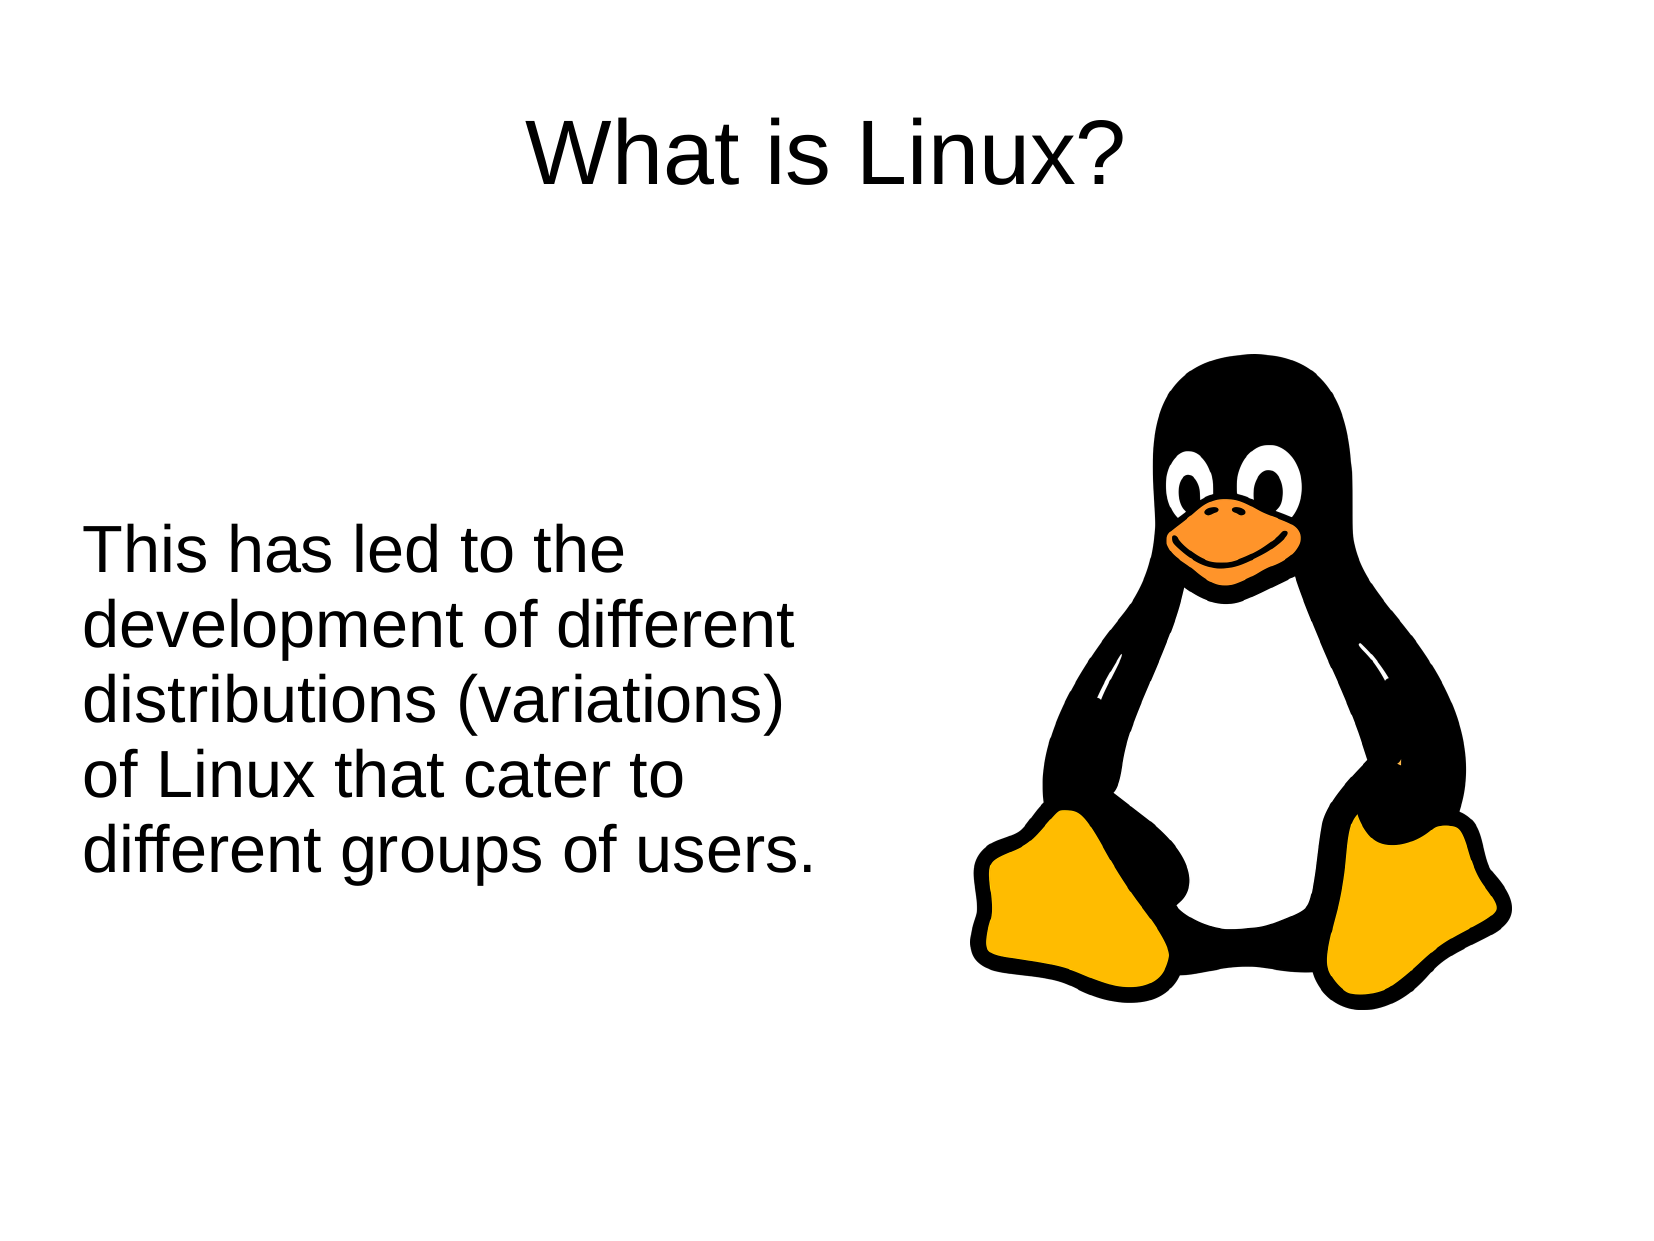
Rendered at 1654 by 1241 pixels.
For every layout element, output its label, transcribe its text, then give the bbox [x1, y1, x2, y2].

title What is Linux? [82, 49, 1571, 257]
subtitle This has led to the development of different distributions (variations) of Linux that cater to different groups of users. [82, 290, 1571, 1109]
picture [970, 354, 1512, 1010]
